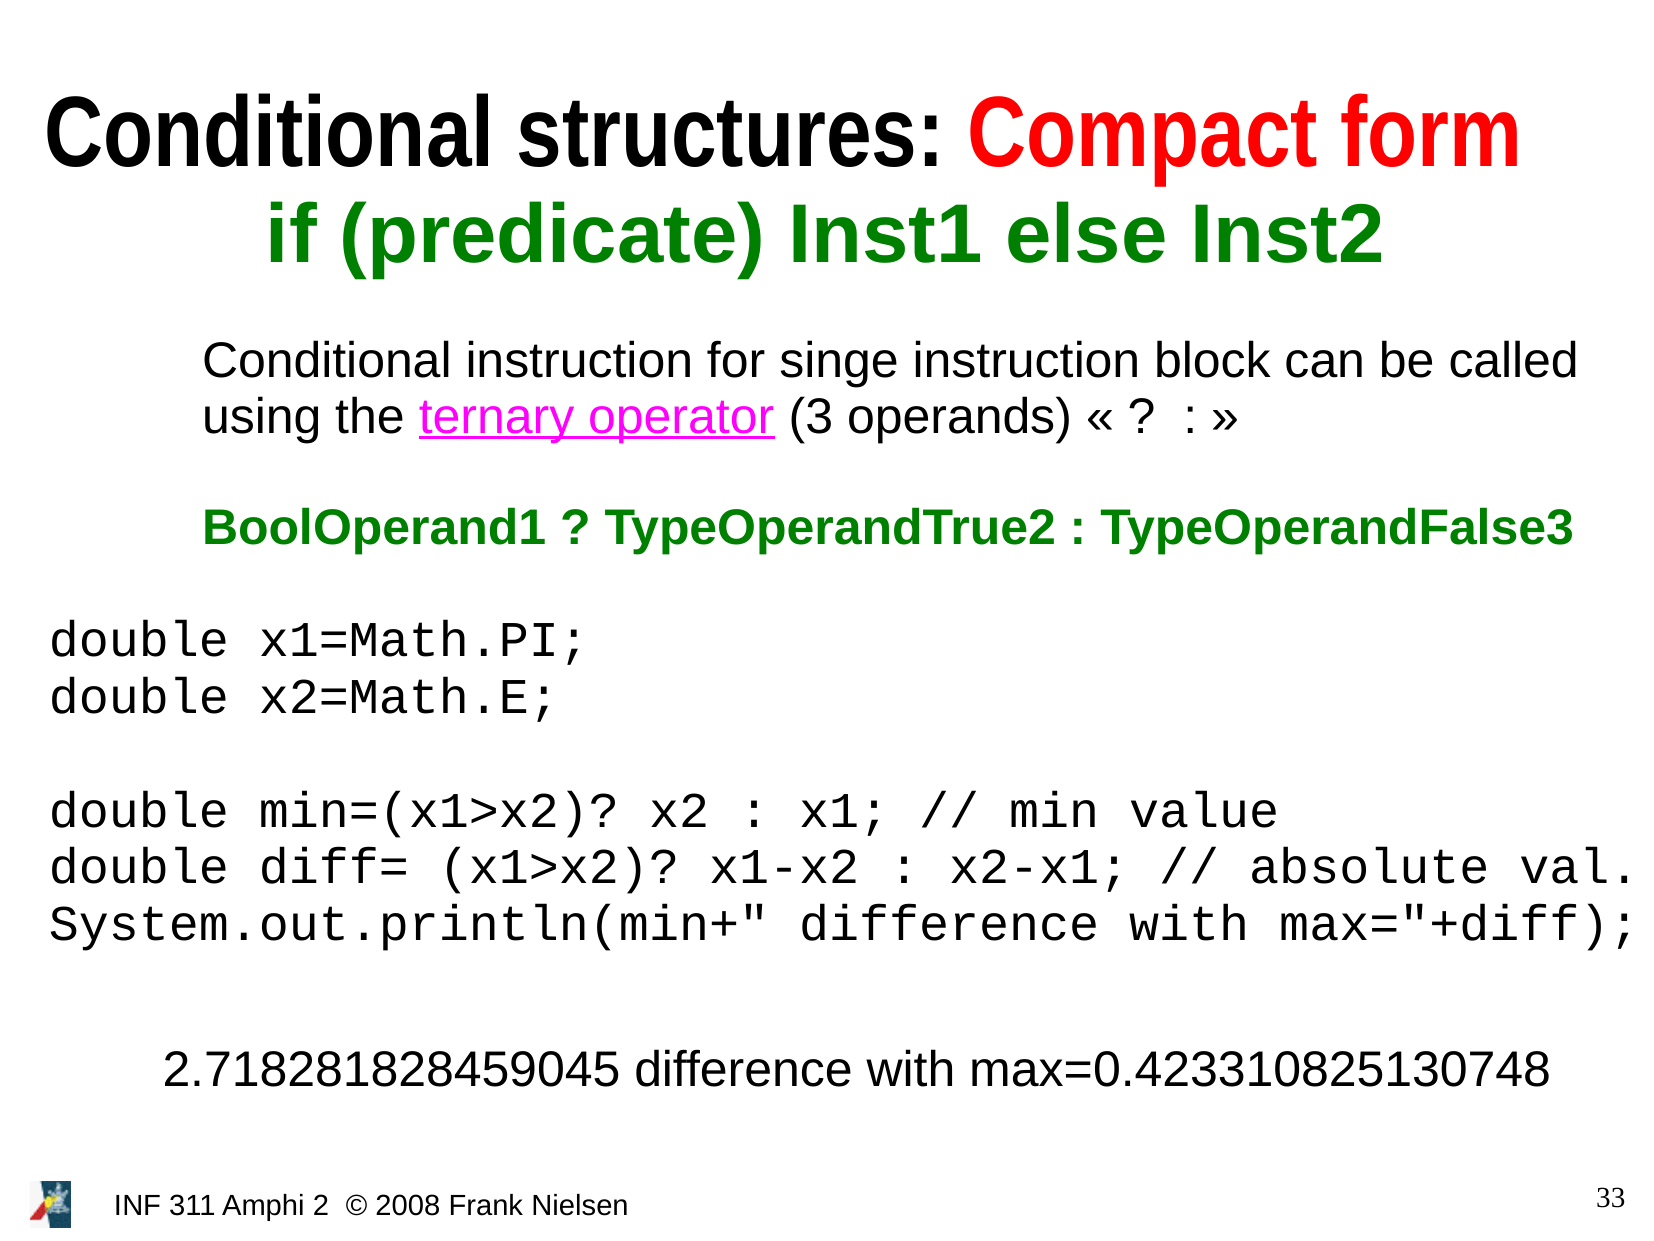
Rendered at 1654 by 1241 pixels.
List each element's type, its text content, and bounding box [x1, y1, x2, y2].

picture [29, 1181, 71, 1228]
text_box Conditional structures: Compact form if (predicate) Inst1 else Inst2 [29, 65, 1595, 288]
text_box 2.718281828459045 difference with max=0.423310825130748 [147, 1033, 1567, 1105]
text_box [295, 339, 325, 411]
text_box double x1=Math.PI; double x2=Math.E; double min=(x1>x2)? x2 : x1; // min value double diff= (x1>x2)? x1-x2 : x2-x1; // absolute val. System.out.println(min+" difference with max="+diff); [33, 607, 1654, 945]
text_box Conditional instruction for singe instruction block can be called using the ternary operator (3 operands) « ? : » BoolOperand1 ? TypeOperandTrue2 : TypeOperandFalse3 [187, 324, 1595, 564]
